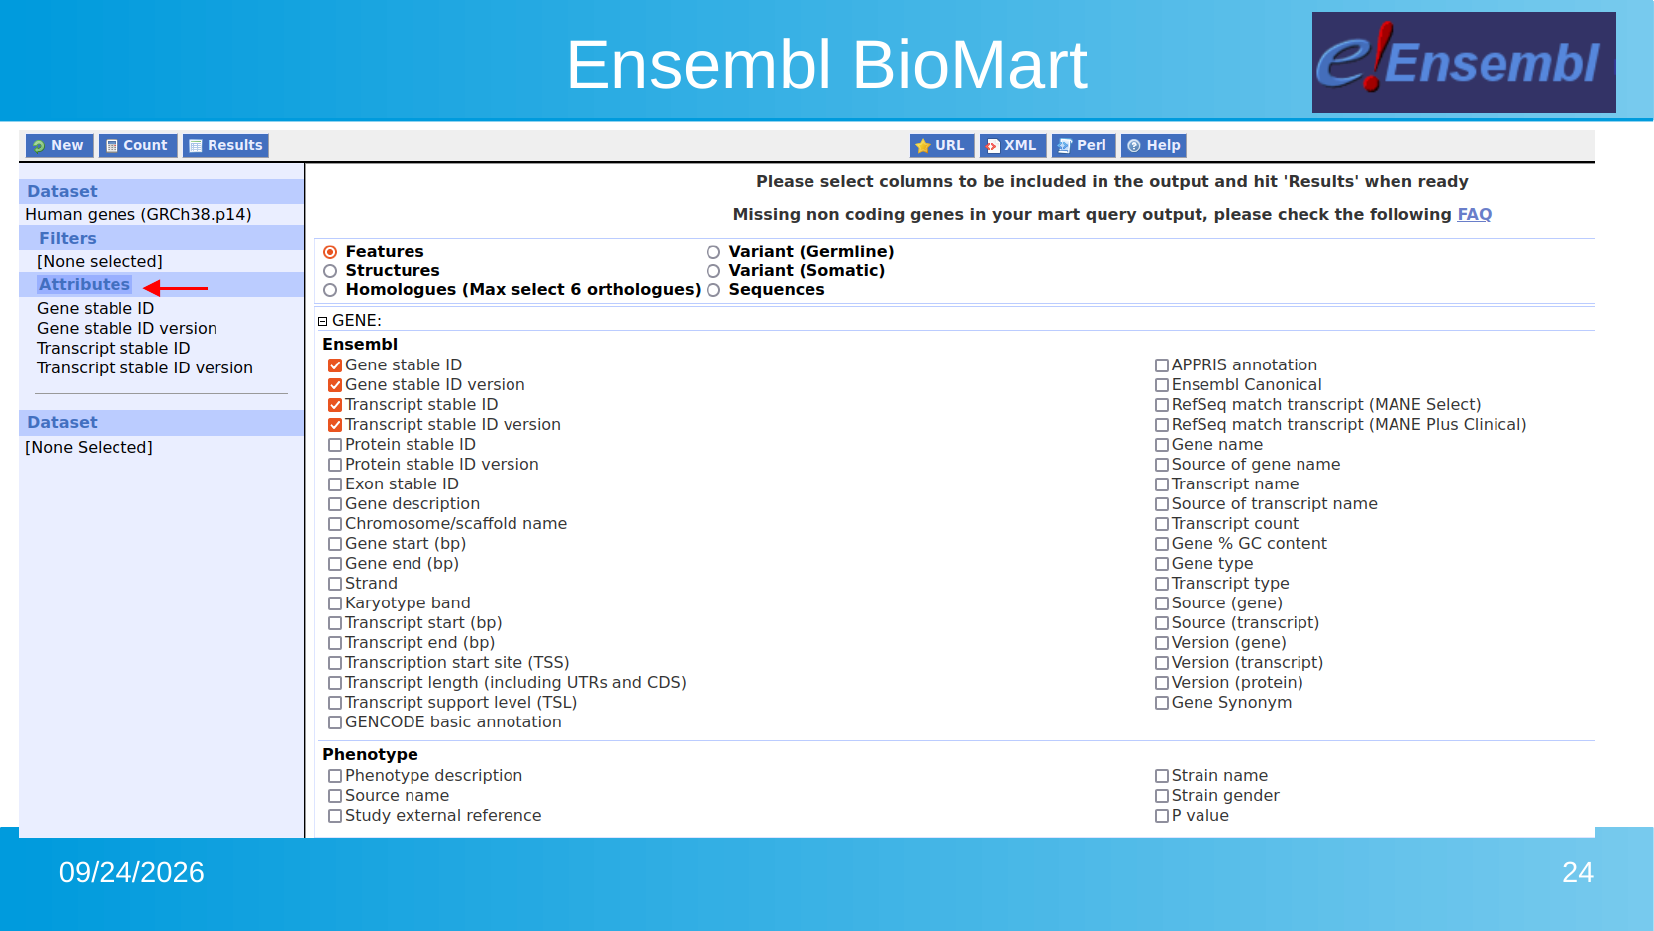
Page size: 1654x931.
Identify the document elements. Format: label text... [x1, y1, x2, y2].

title Ensembl BioMart [59, 0, 1595, 127]
picture [1312, 12, 1616, 113]
picture [19, 127, 1595, 838]
